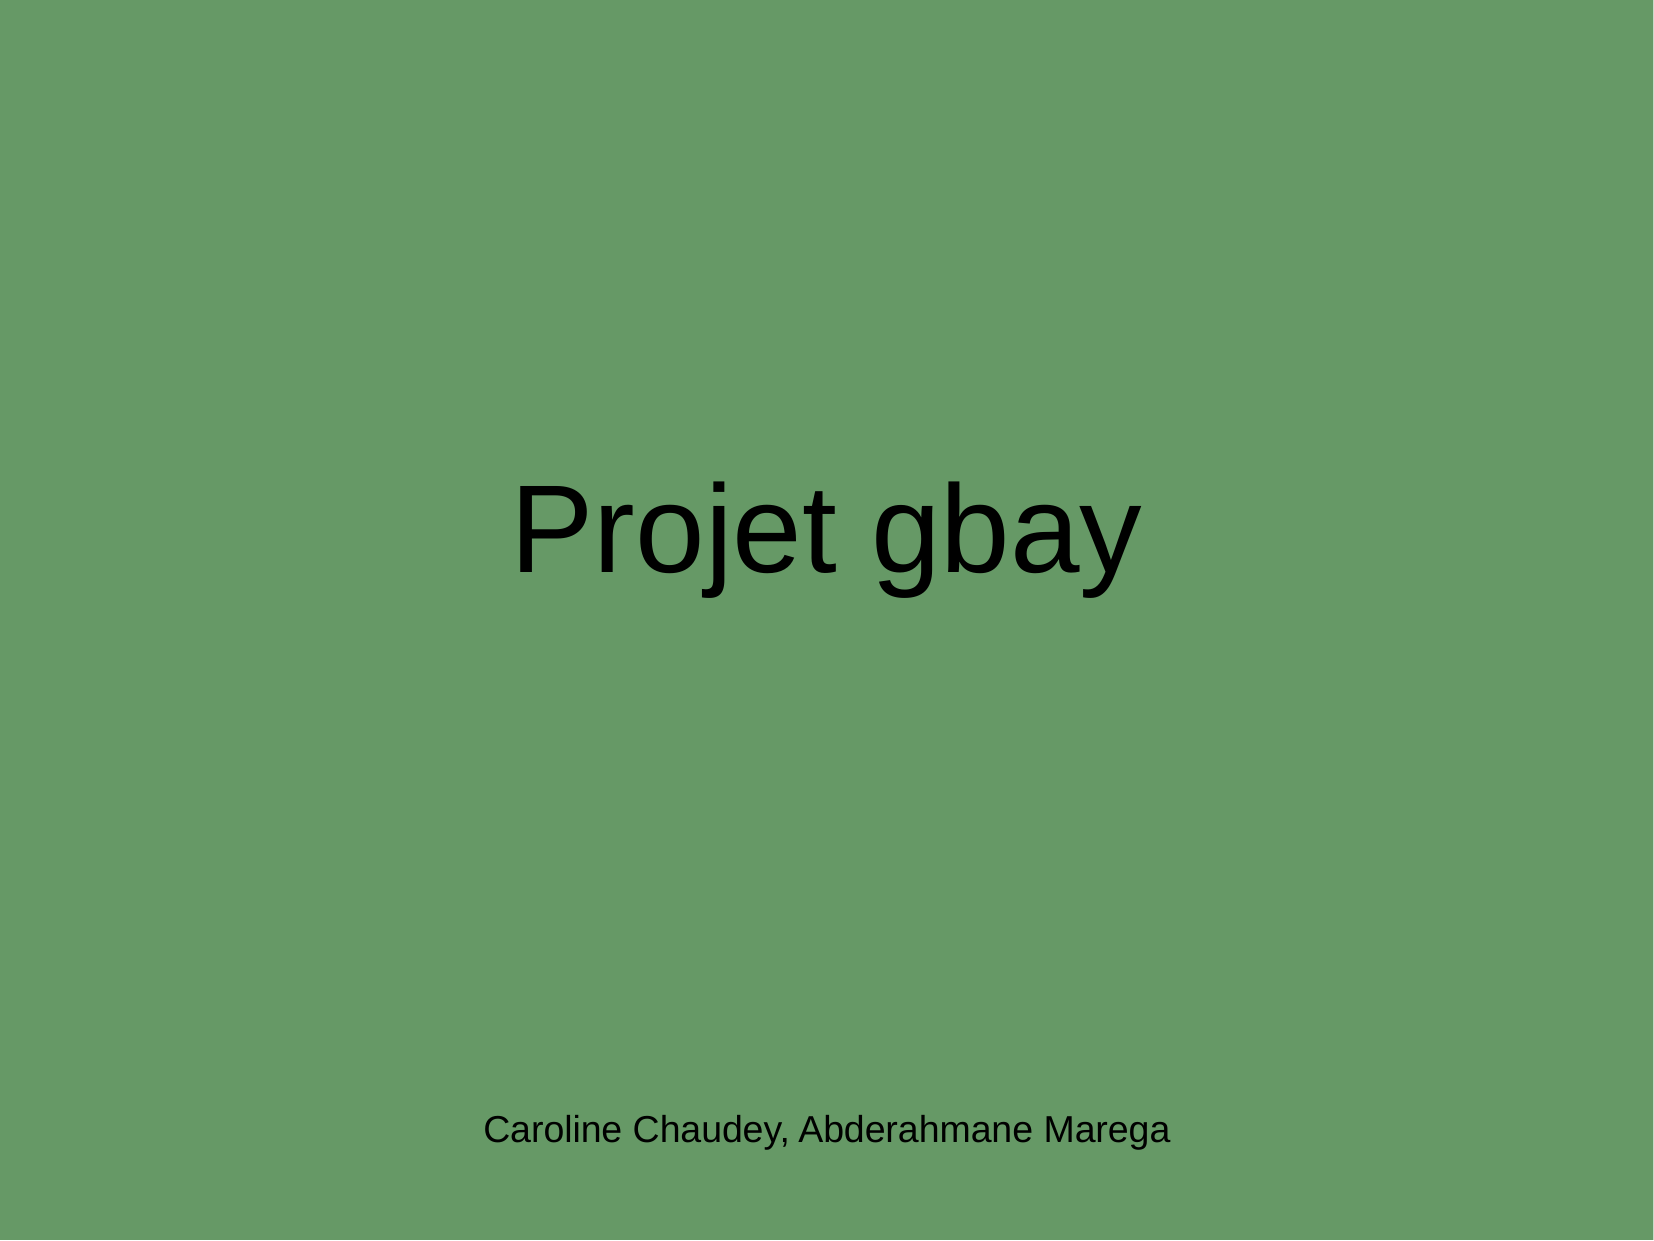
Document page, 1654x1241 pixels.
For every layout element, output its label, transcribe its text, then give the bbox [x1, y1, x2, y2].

subtitle Projet gbay [82, 49, 1571, 1010]
text_box Caroline Chaudey, Abderahmane Marega [377, 1100, 1276, 1158]
